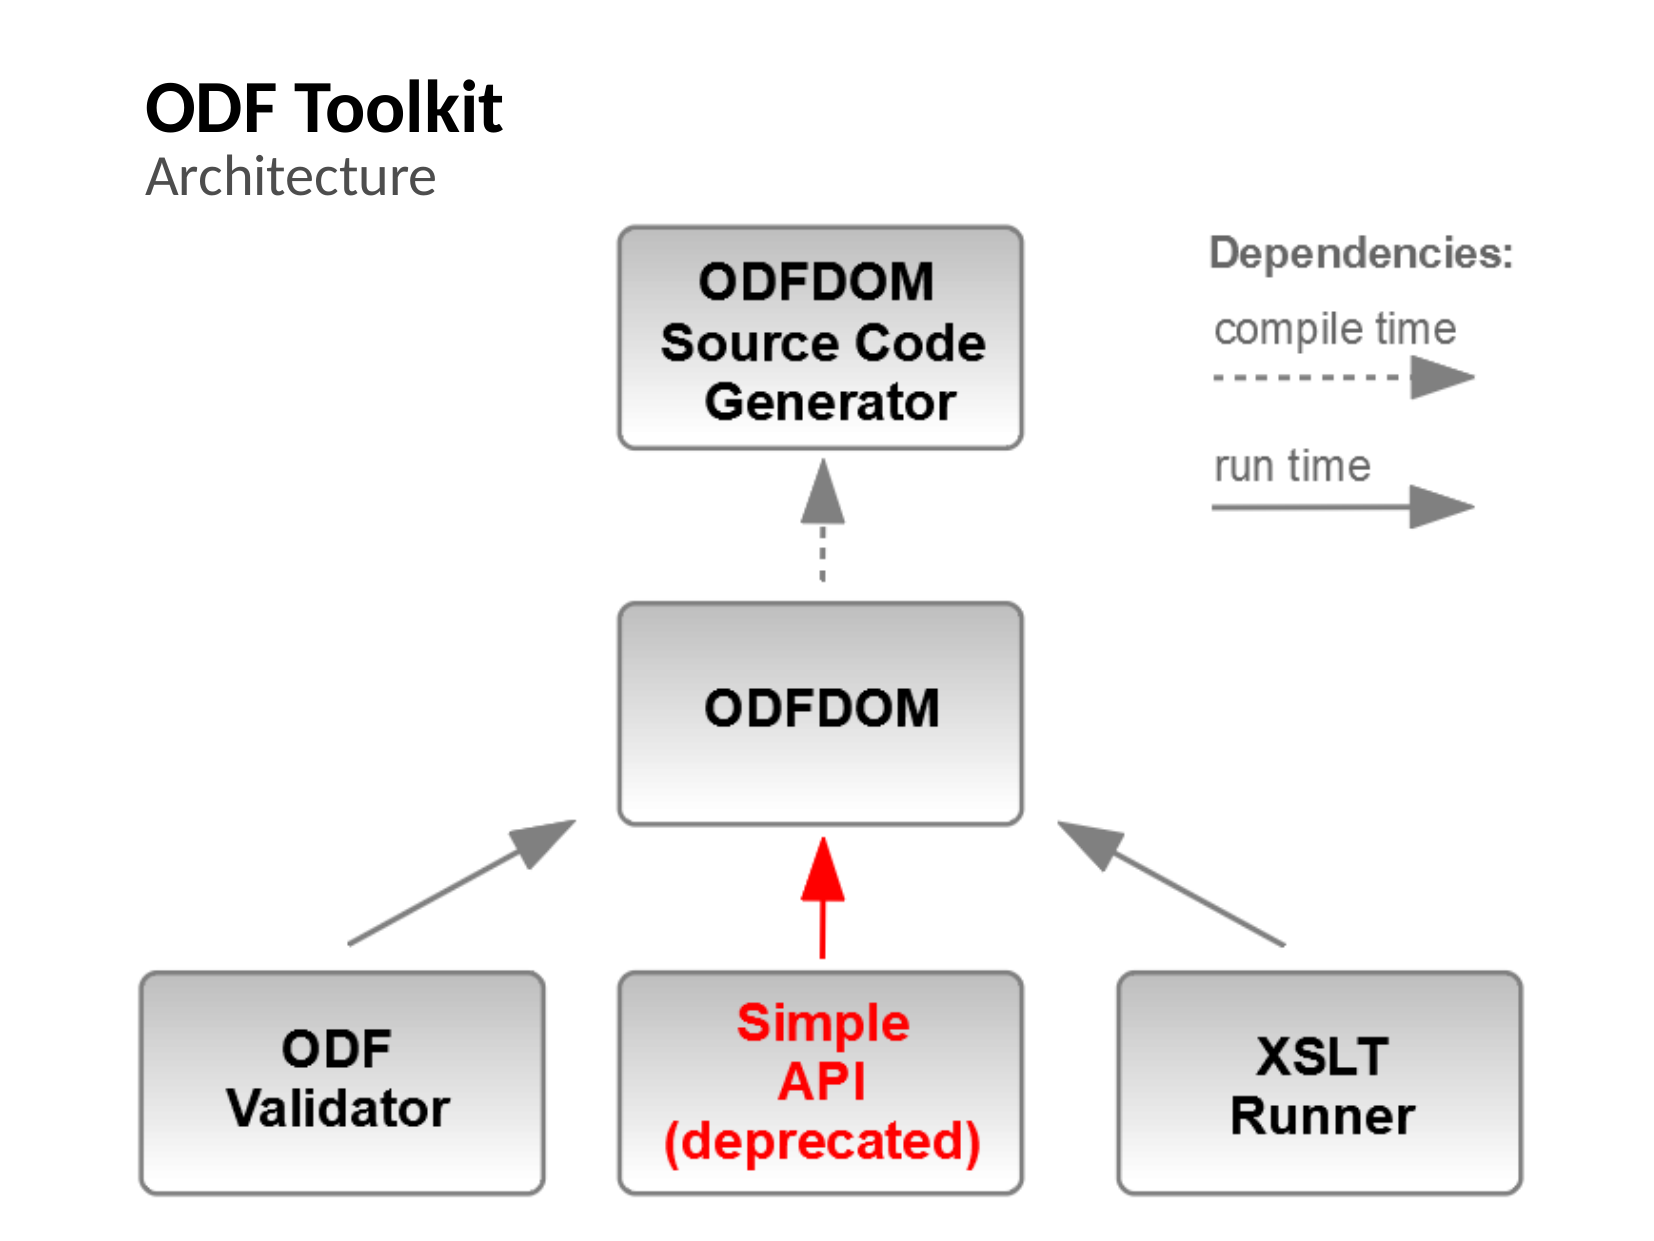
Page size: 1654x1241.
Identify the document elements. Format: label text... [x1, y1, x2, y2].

title ODF Toolkit Architecture [145, 67, 1388, 213]
picture [129, 213, 1536, 1205]
